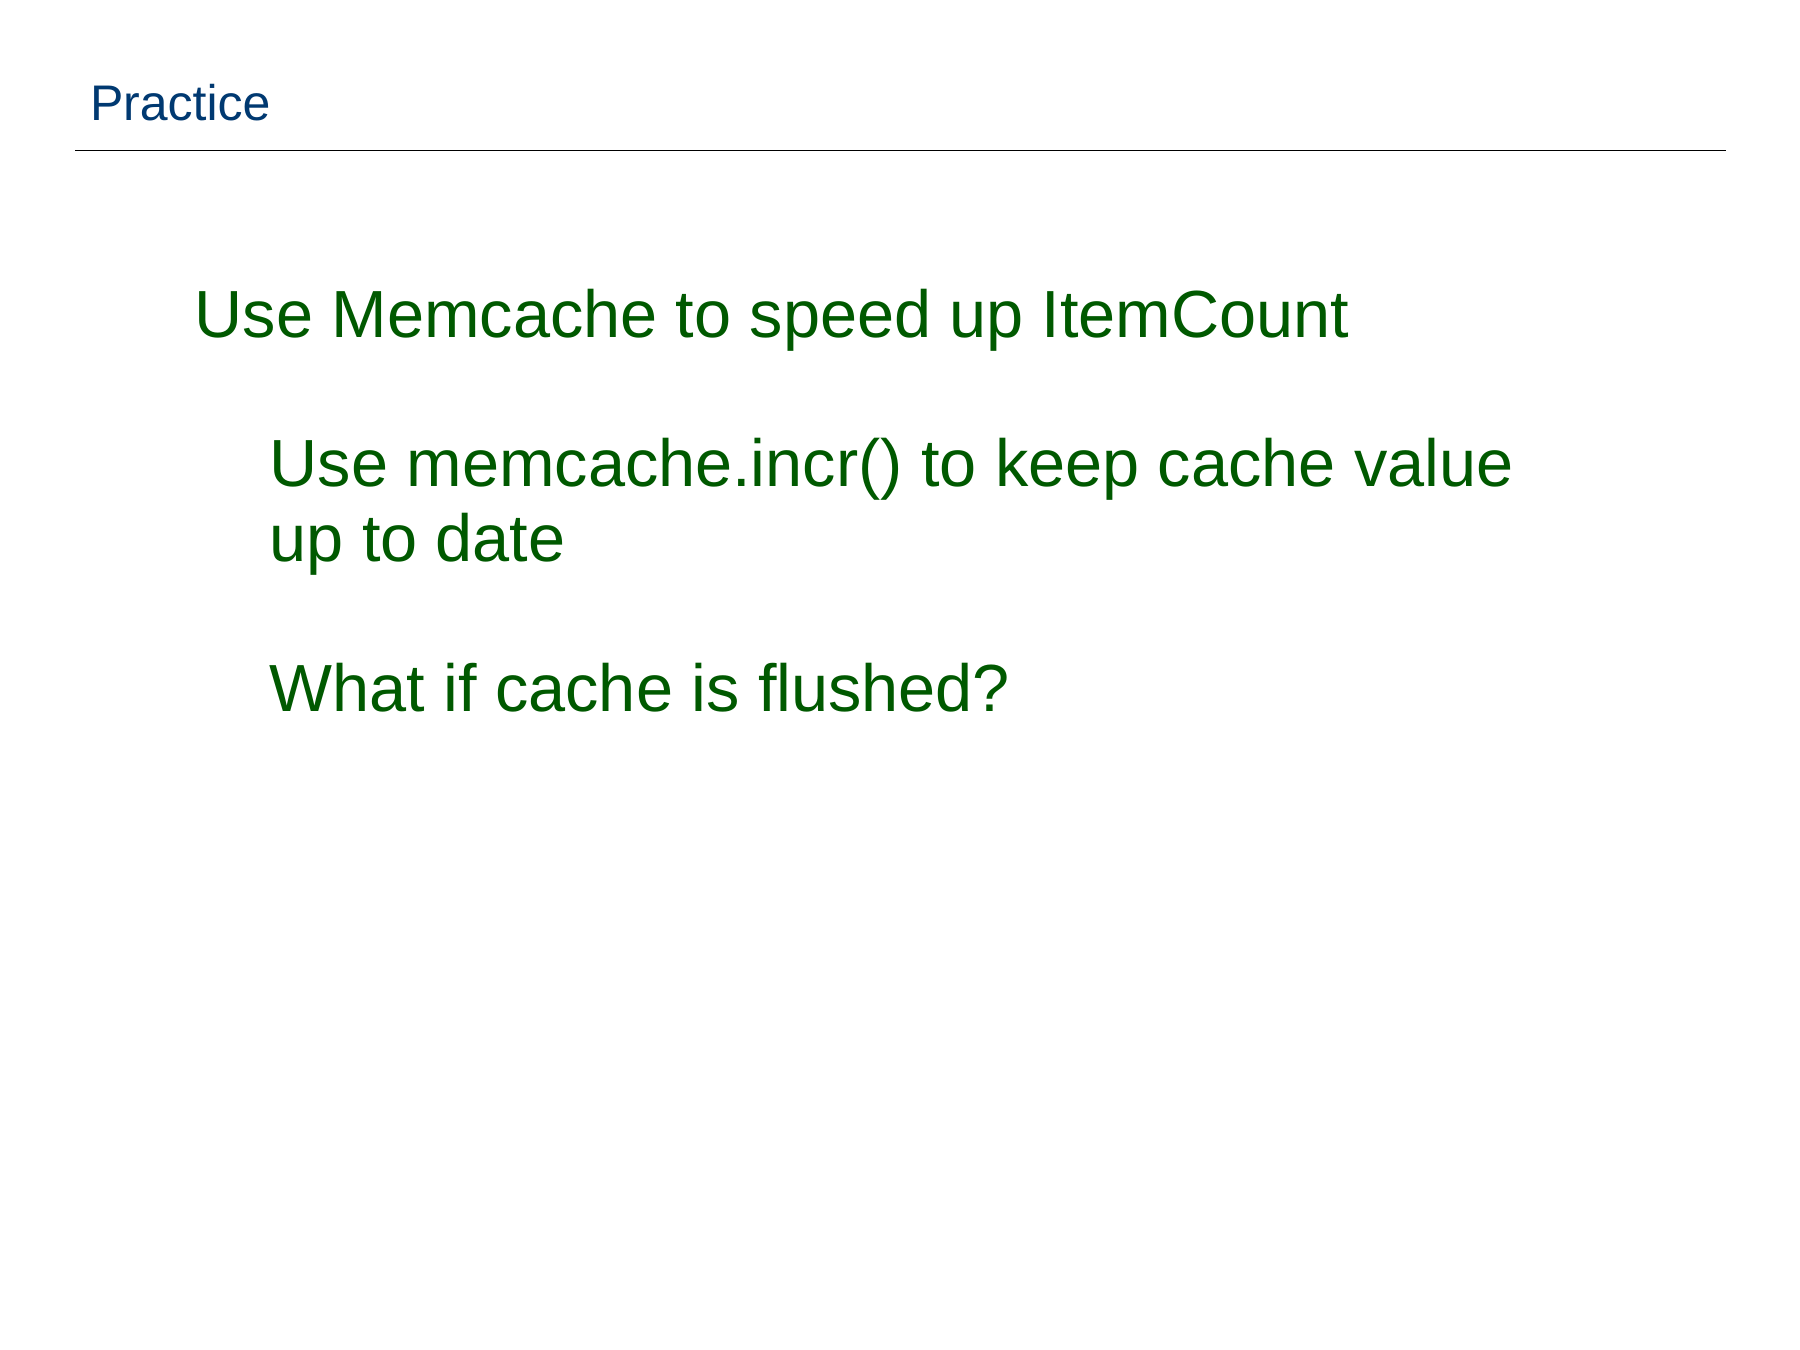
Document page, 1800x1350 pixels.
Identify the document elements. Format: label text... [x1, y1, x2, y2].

text_box Use Memcache to speed up ItemCount Use memcache.incr() to keep cache value up to date What if cache is flushed? [180, 269, 1553, 808]
title Practice [90, 61, 1710, 150]
